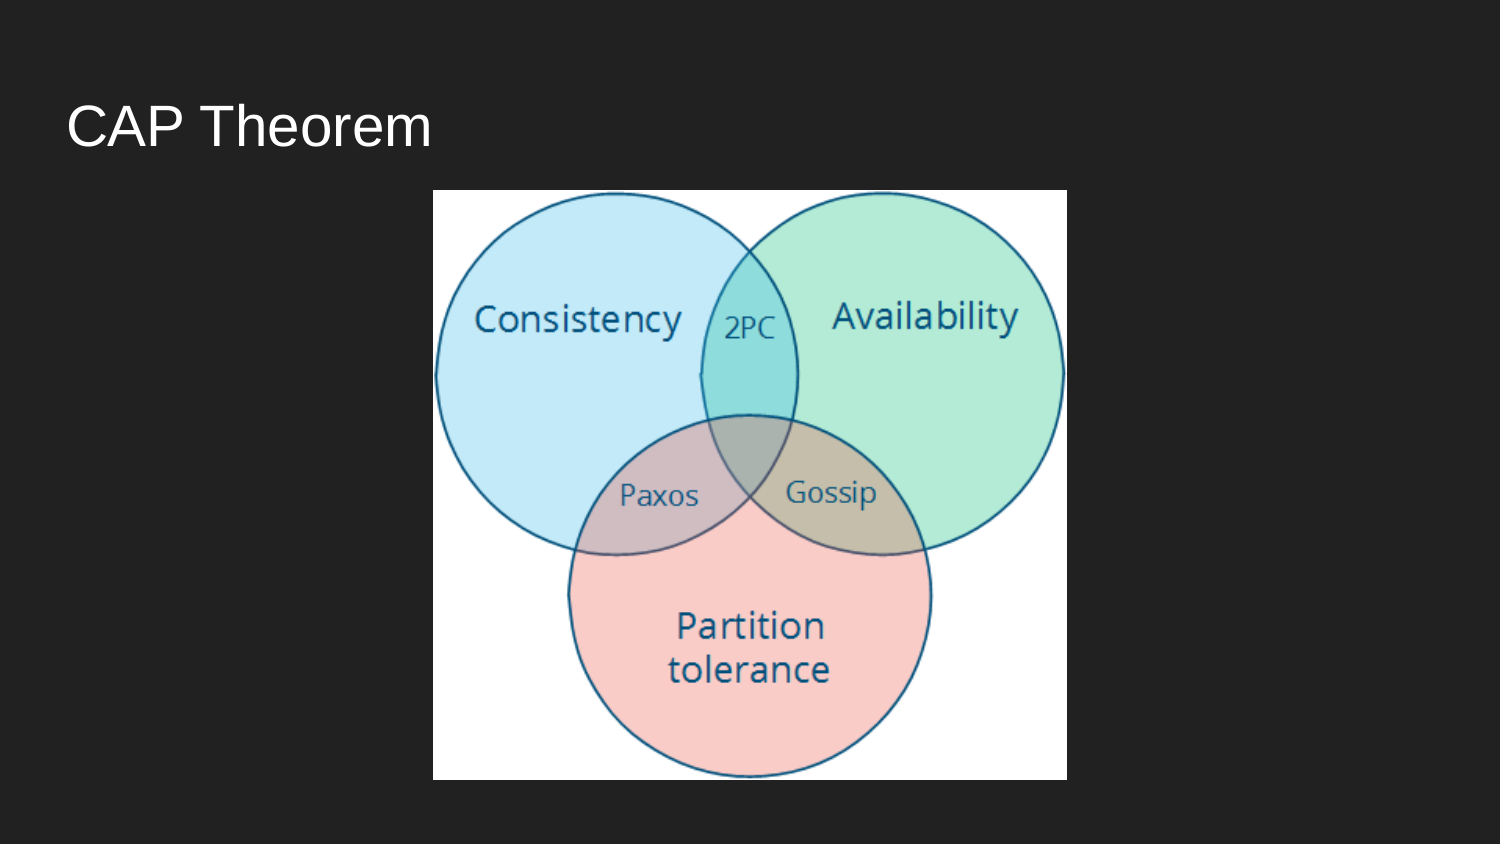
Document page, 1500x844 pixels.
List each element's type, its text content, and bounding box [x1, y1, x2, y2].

title CAP Theorem [51, 72, 1449, 167]
picture [433, 190, 1067, 780]
